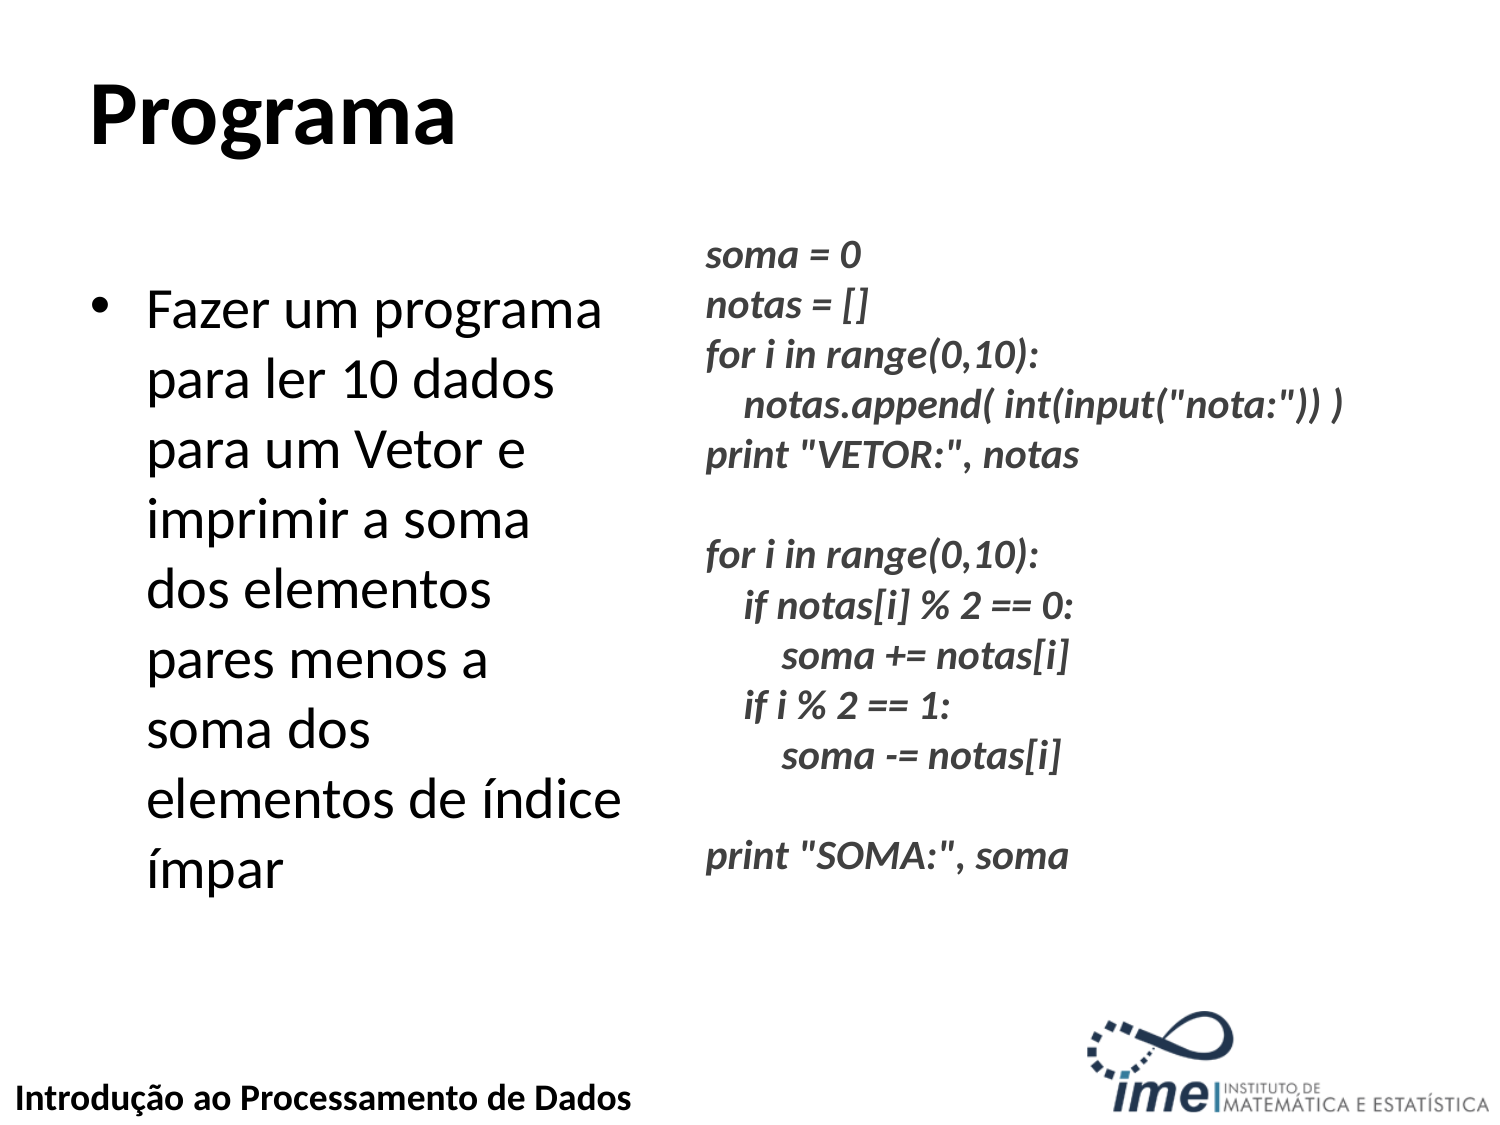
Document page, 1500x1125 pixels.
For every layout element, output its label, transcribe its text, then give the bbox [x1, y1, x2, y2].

title Programa [75, 45, 1425, 233]
list Fazer um programa para ler 10 dados para um Vetor e imprimir a soma dos elementos pares menos a soma dos elementos de índice ímpar [75, 262, 644, 1005]
text_box soma = 0 notas = [] for i in range(0,10): notas.append( int(input("nota:")) ) print "VETOR:", notas for i in range(0,10): if notas[i] % 2 == 0: soma += notas[i] if i % 2 == 1: soma -= notas[i] print "SOMA:", soma [690, 219, 1459, 935]
picture [1086, 1011, 1495, 1115]
